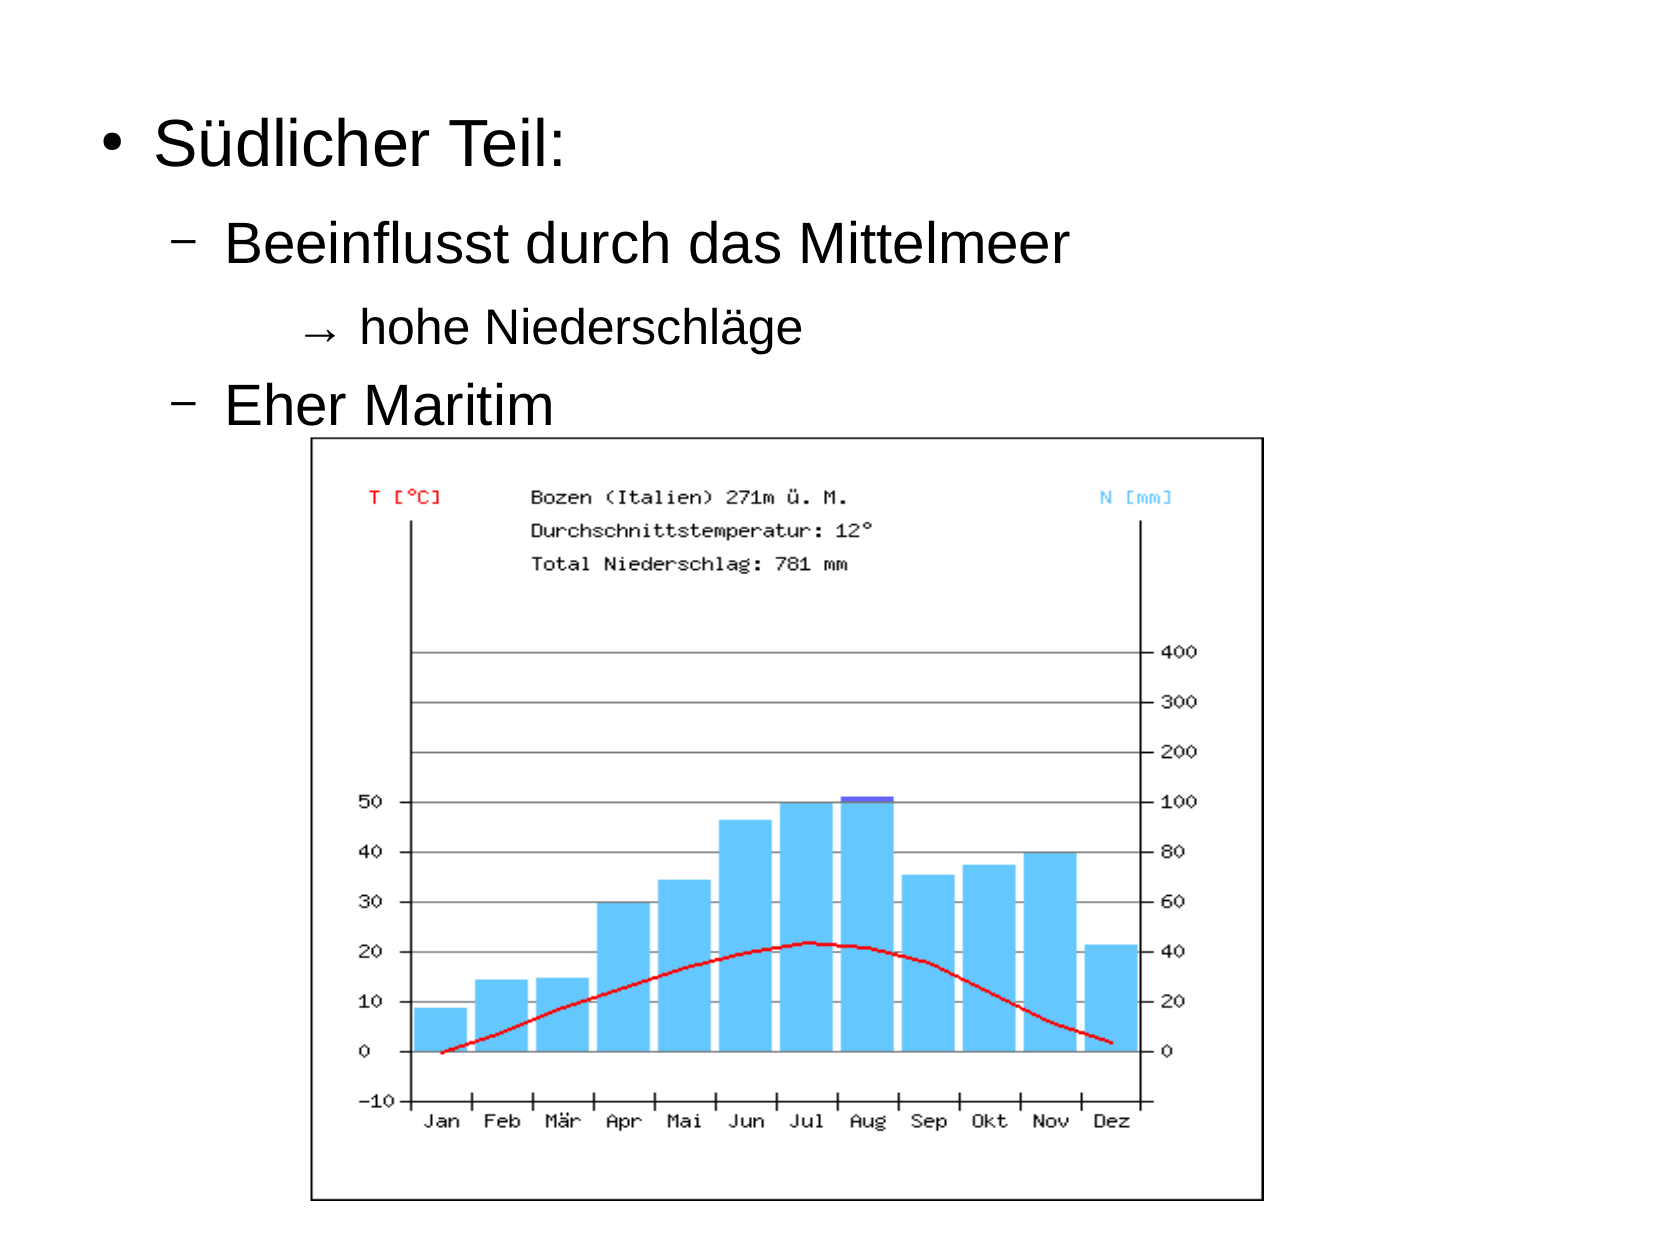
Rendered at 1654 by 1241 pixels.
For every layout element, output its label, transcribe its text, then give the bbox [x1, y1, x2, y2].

list Südlicher Teil: Beeinflusst durch das Mittelmeer → hohe Niederschläge Eher Maritim [82, 106, 1571, 1109]
picture [309, 436, 1264, 1201]
